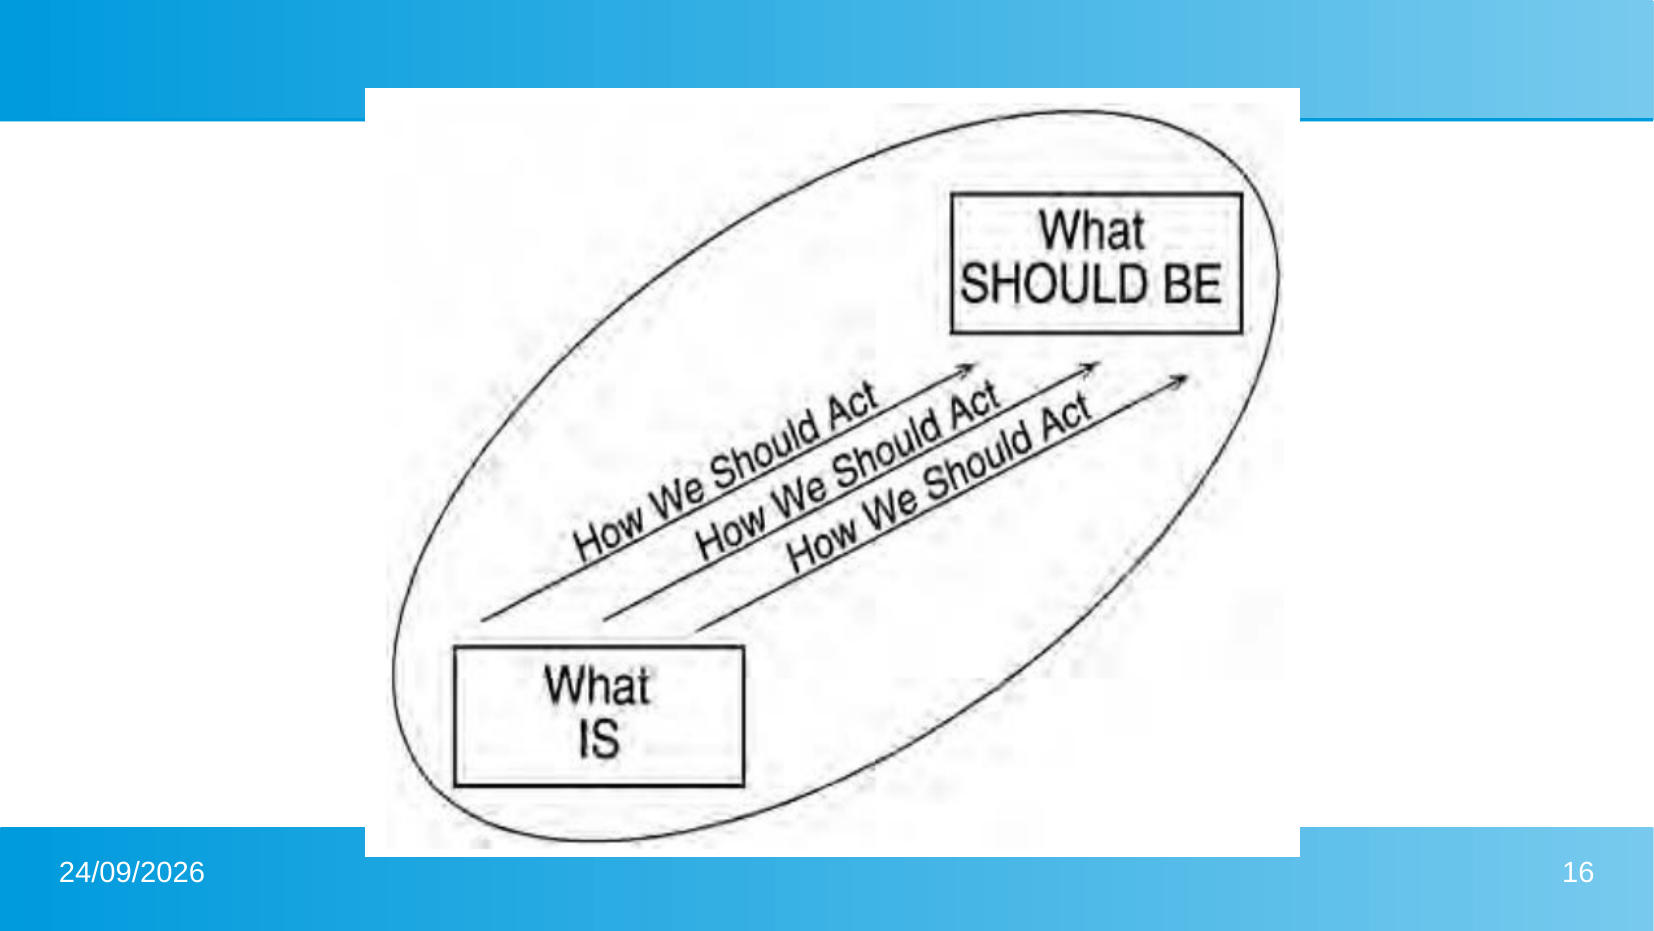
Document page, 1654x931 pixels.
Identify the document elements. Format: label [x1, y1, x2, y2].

picture [365, 88, 1300, 857]
